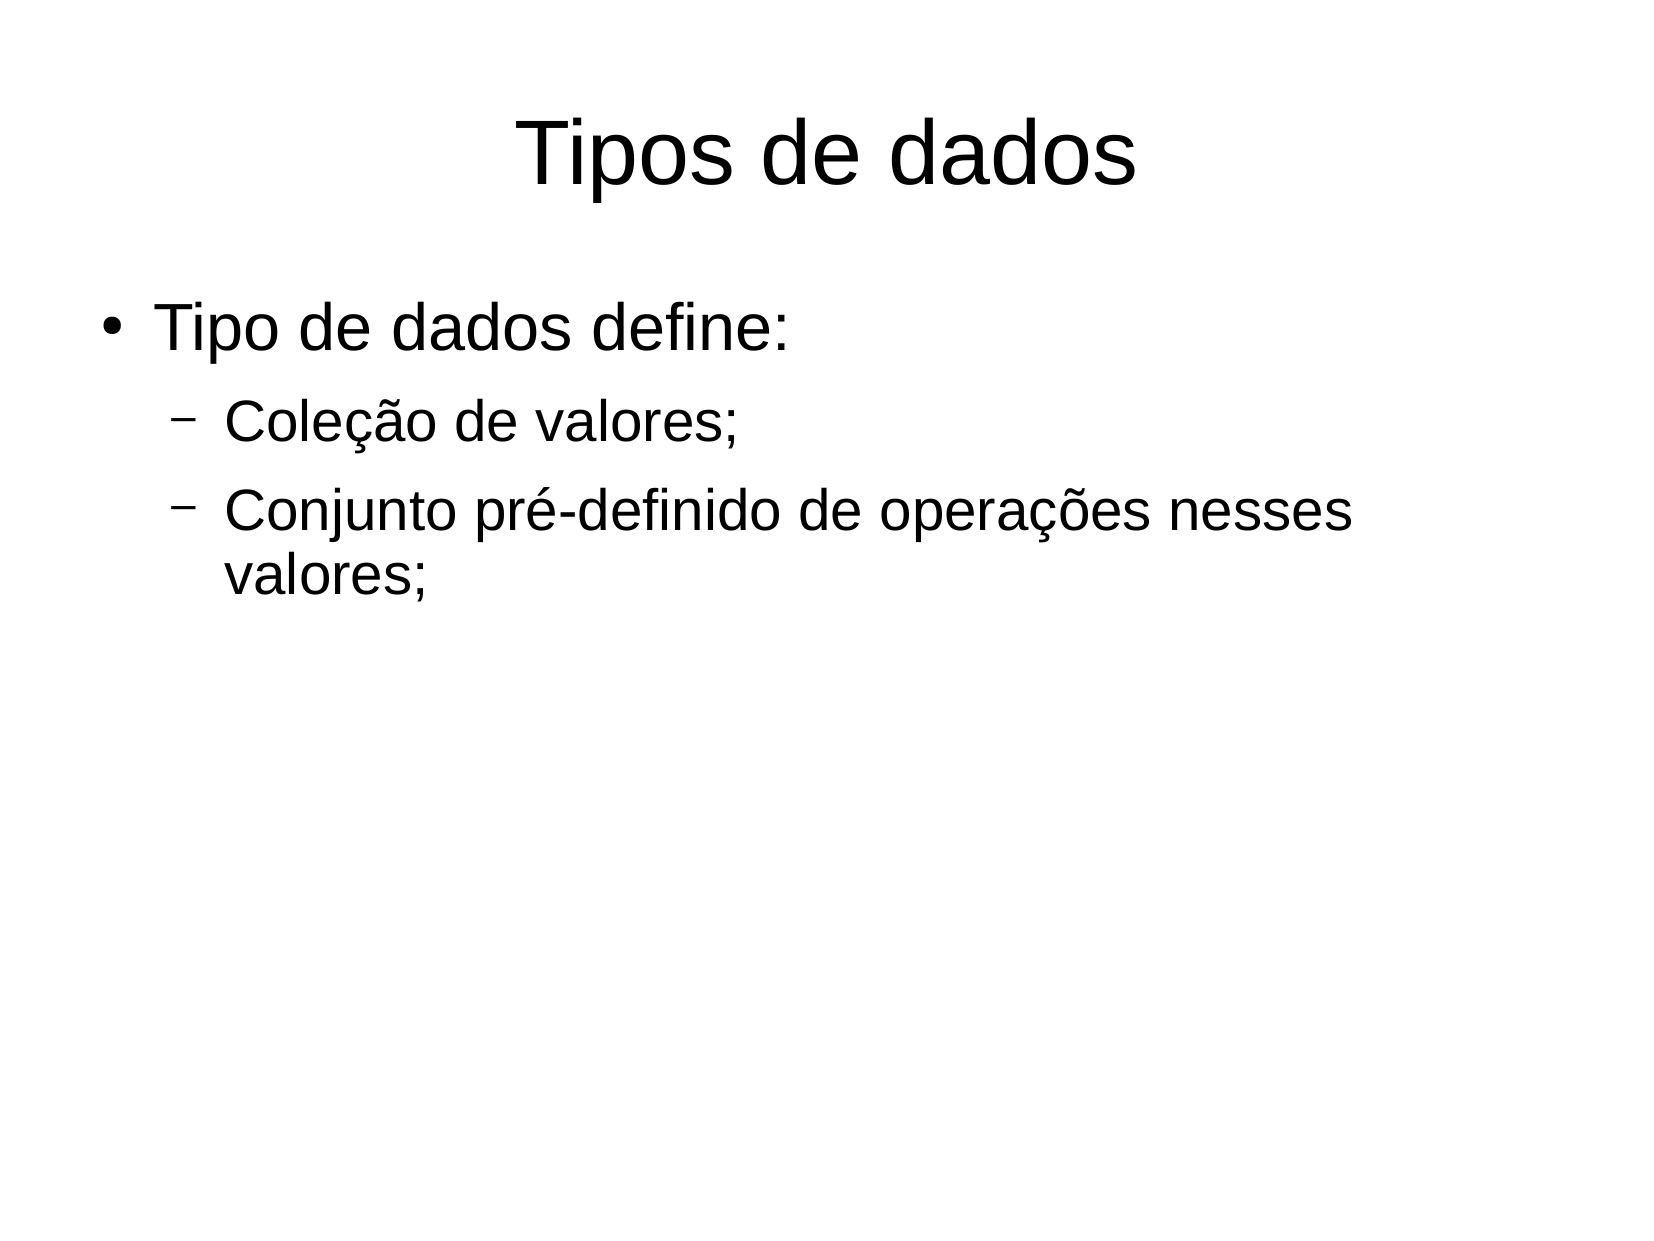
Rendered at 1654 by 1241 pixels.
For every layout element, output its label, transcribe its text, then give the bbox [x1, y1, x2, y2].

title Tipos de dados [82, 49, 1571, 257]
list Tipo de dados define: Coleção de valores; Conjunto pré-definido de operações nesses valores; [82, 290, 1571, 1010]
